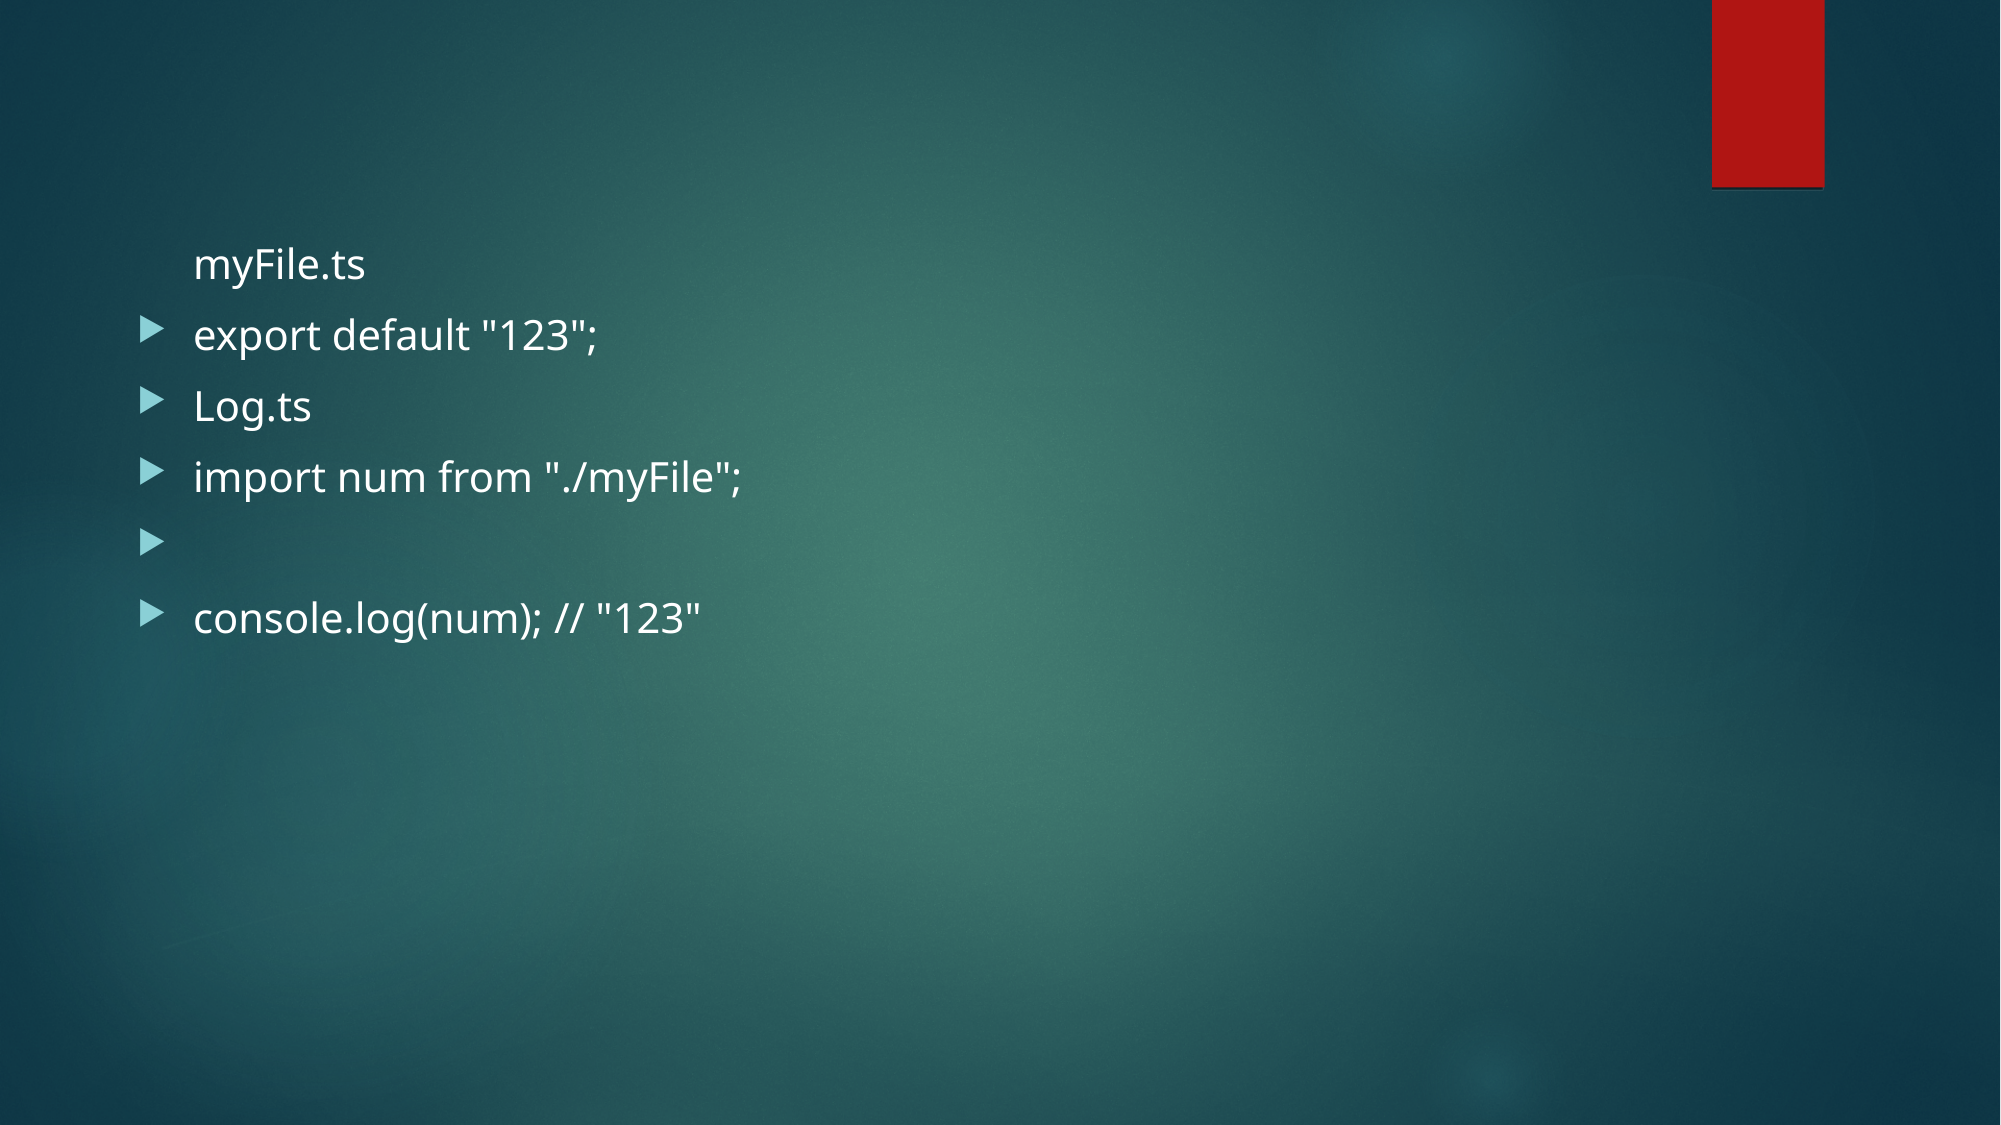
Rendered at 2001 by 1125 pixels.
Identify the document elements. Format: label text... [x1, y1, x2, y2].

picture [0, 0, 2001, 1125]
list myFile.ts export default "123"; Log.ts import num from "./myFile"; console.log(num); // "123" [121, 230, 1749, 981]
